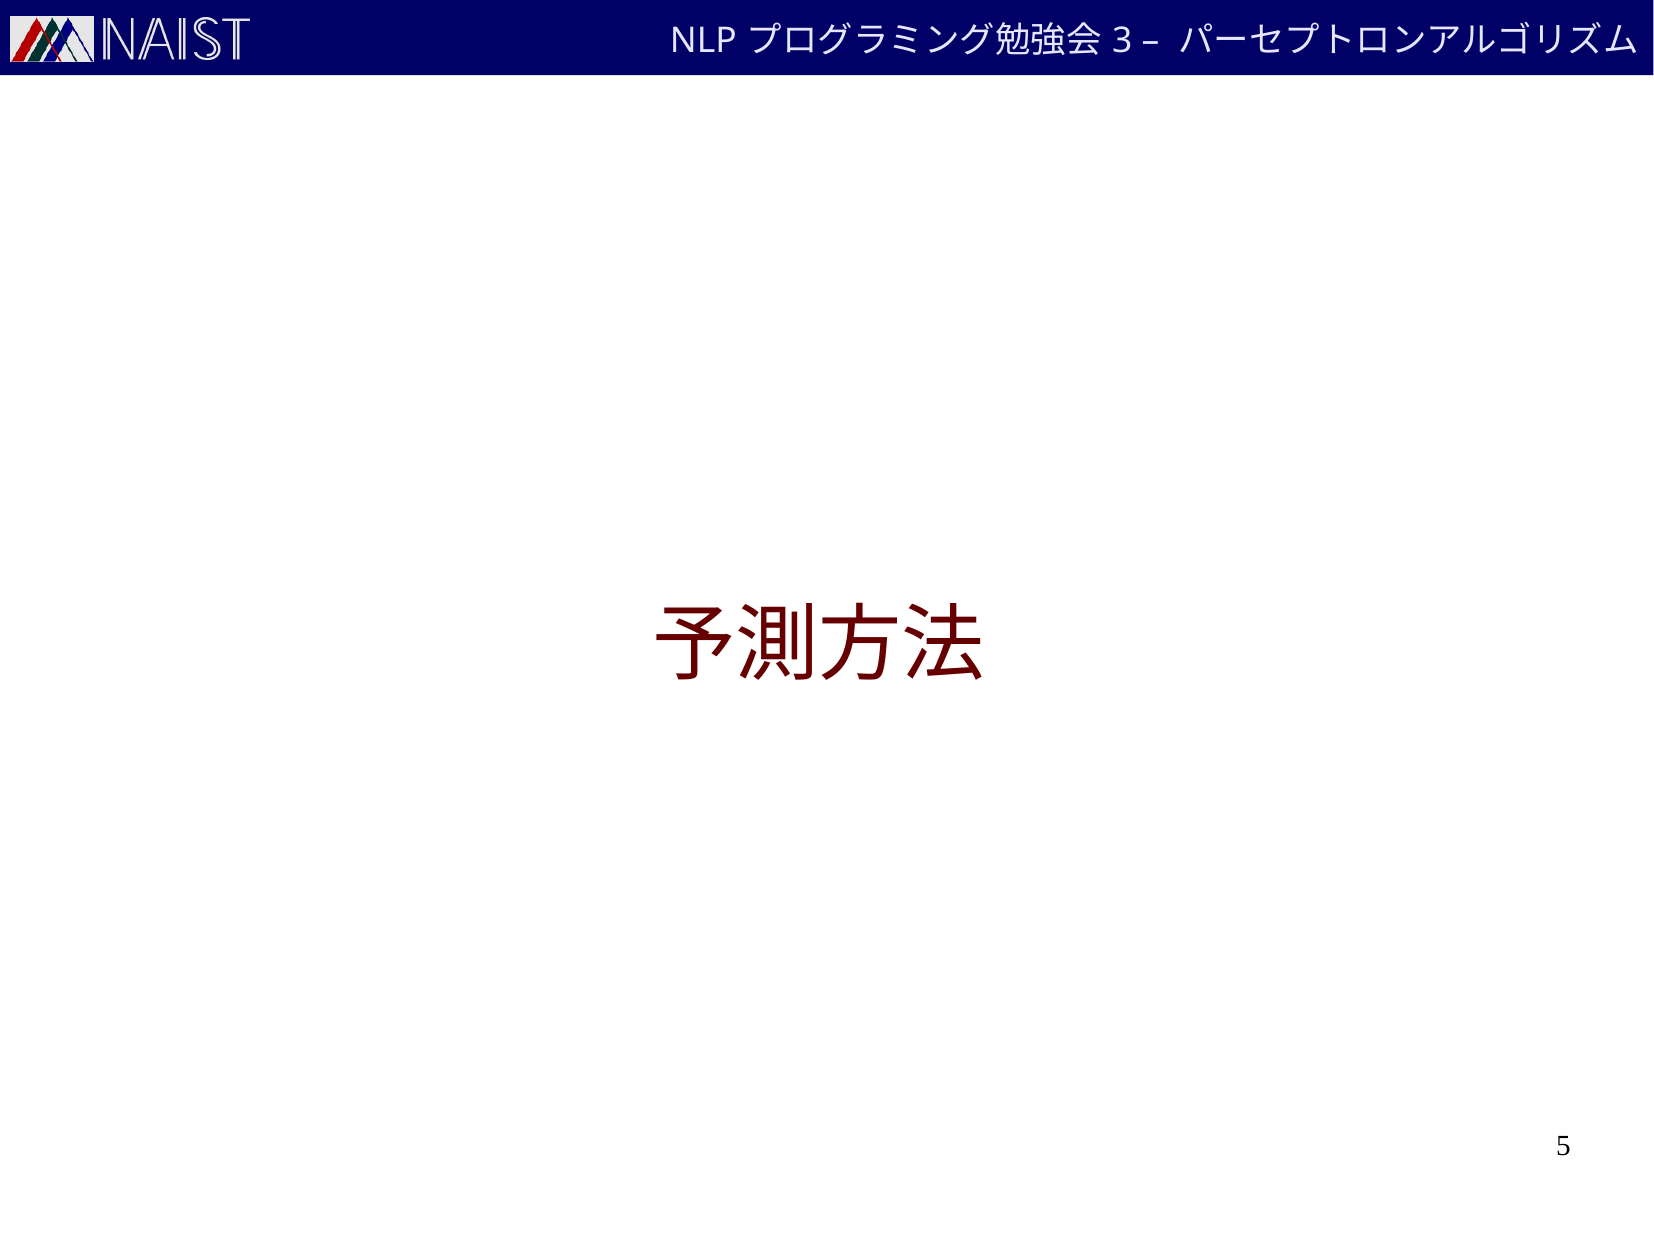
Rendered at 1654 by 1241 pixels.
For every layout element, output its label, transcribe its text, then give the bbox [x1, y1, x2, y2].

picture [102, 17, 251, 60]
title 予測方法 [75, 541, 1564, 733]
picture [10, 16, 94, 62]
